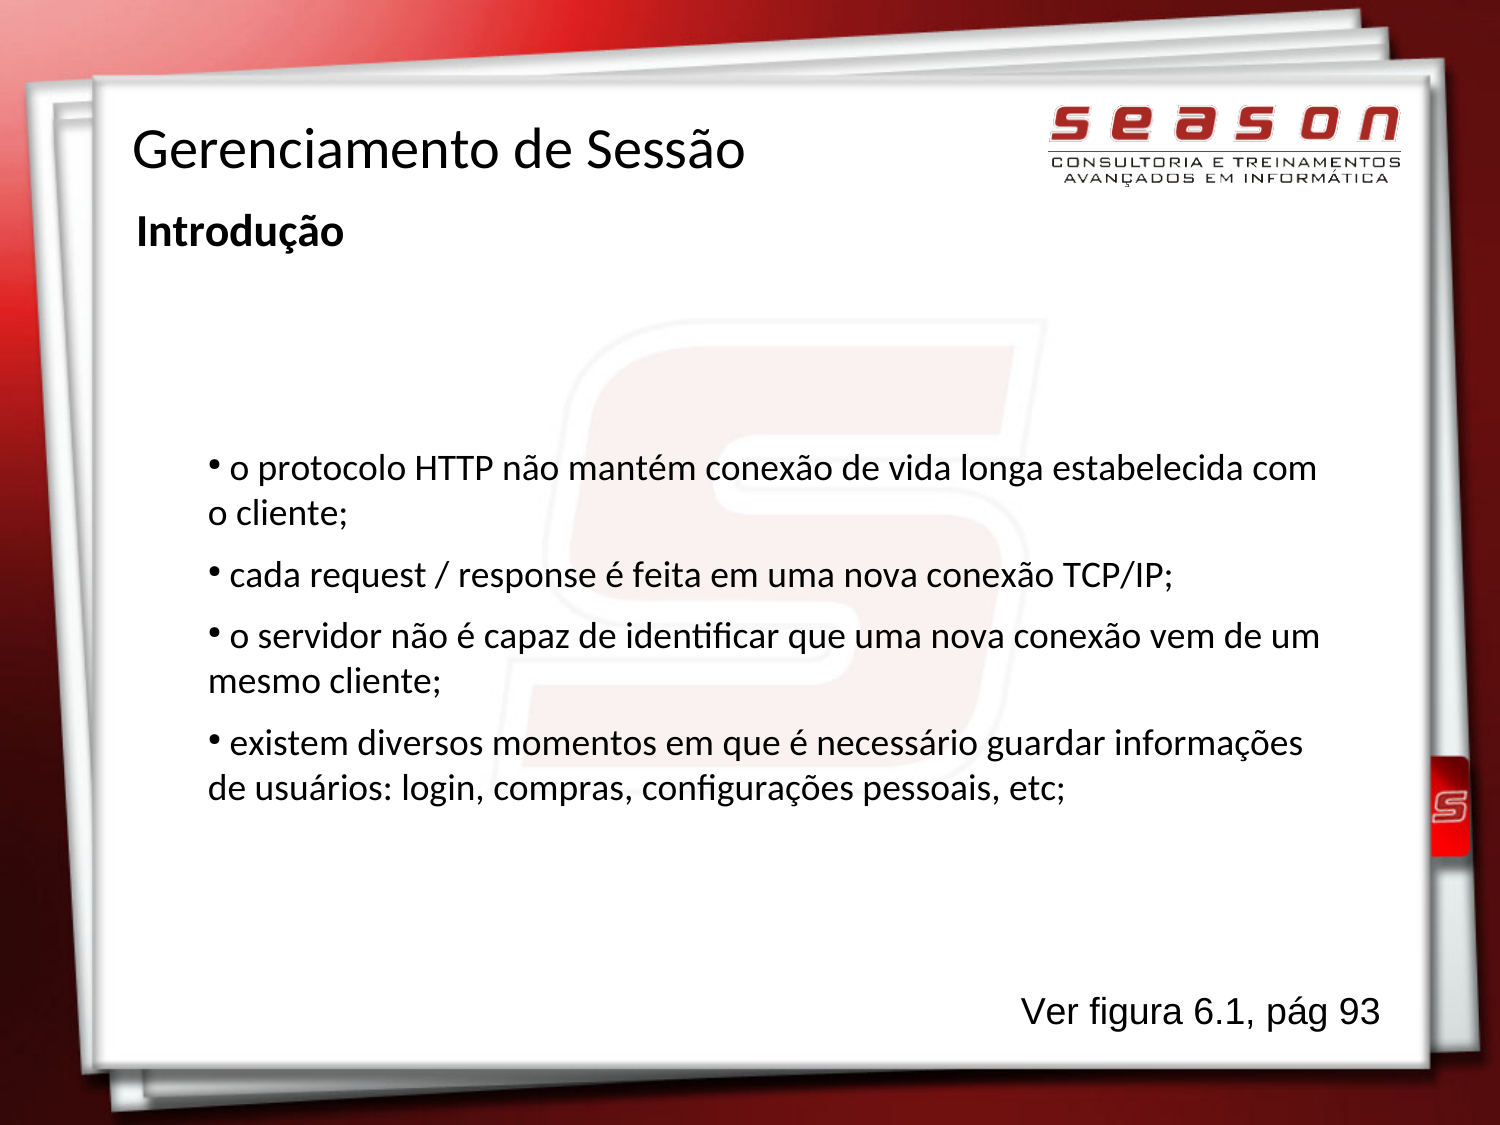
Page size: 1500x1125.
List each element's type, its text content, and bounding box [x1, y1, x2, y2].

text_box o protocolo HTTP não mantém conexão de vida longa estabelecida com o cliente; cada request / response é feita em uma nova conexão TCP/IP; o servidor não é capaz de identificar que uma nova conexão vem de um mesmo cliente; existem diversos momentos em que é necessário guardar informações de usuários: login, compras, configurações pessoais, etc; [207, 357, 1328, 894]
title Gerenciamento de Sessão [118, 33, 1394, 257]
picture [0, 0, 1500, 1125]
text_box Introdução [119, 200, 1240, 256]
text_box Ver figura 6.1, pág 93 [708, 979, 1396, 1040]
